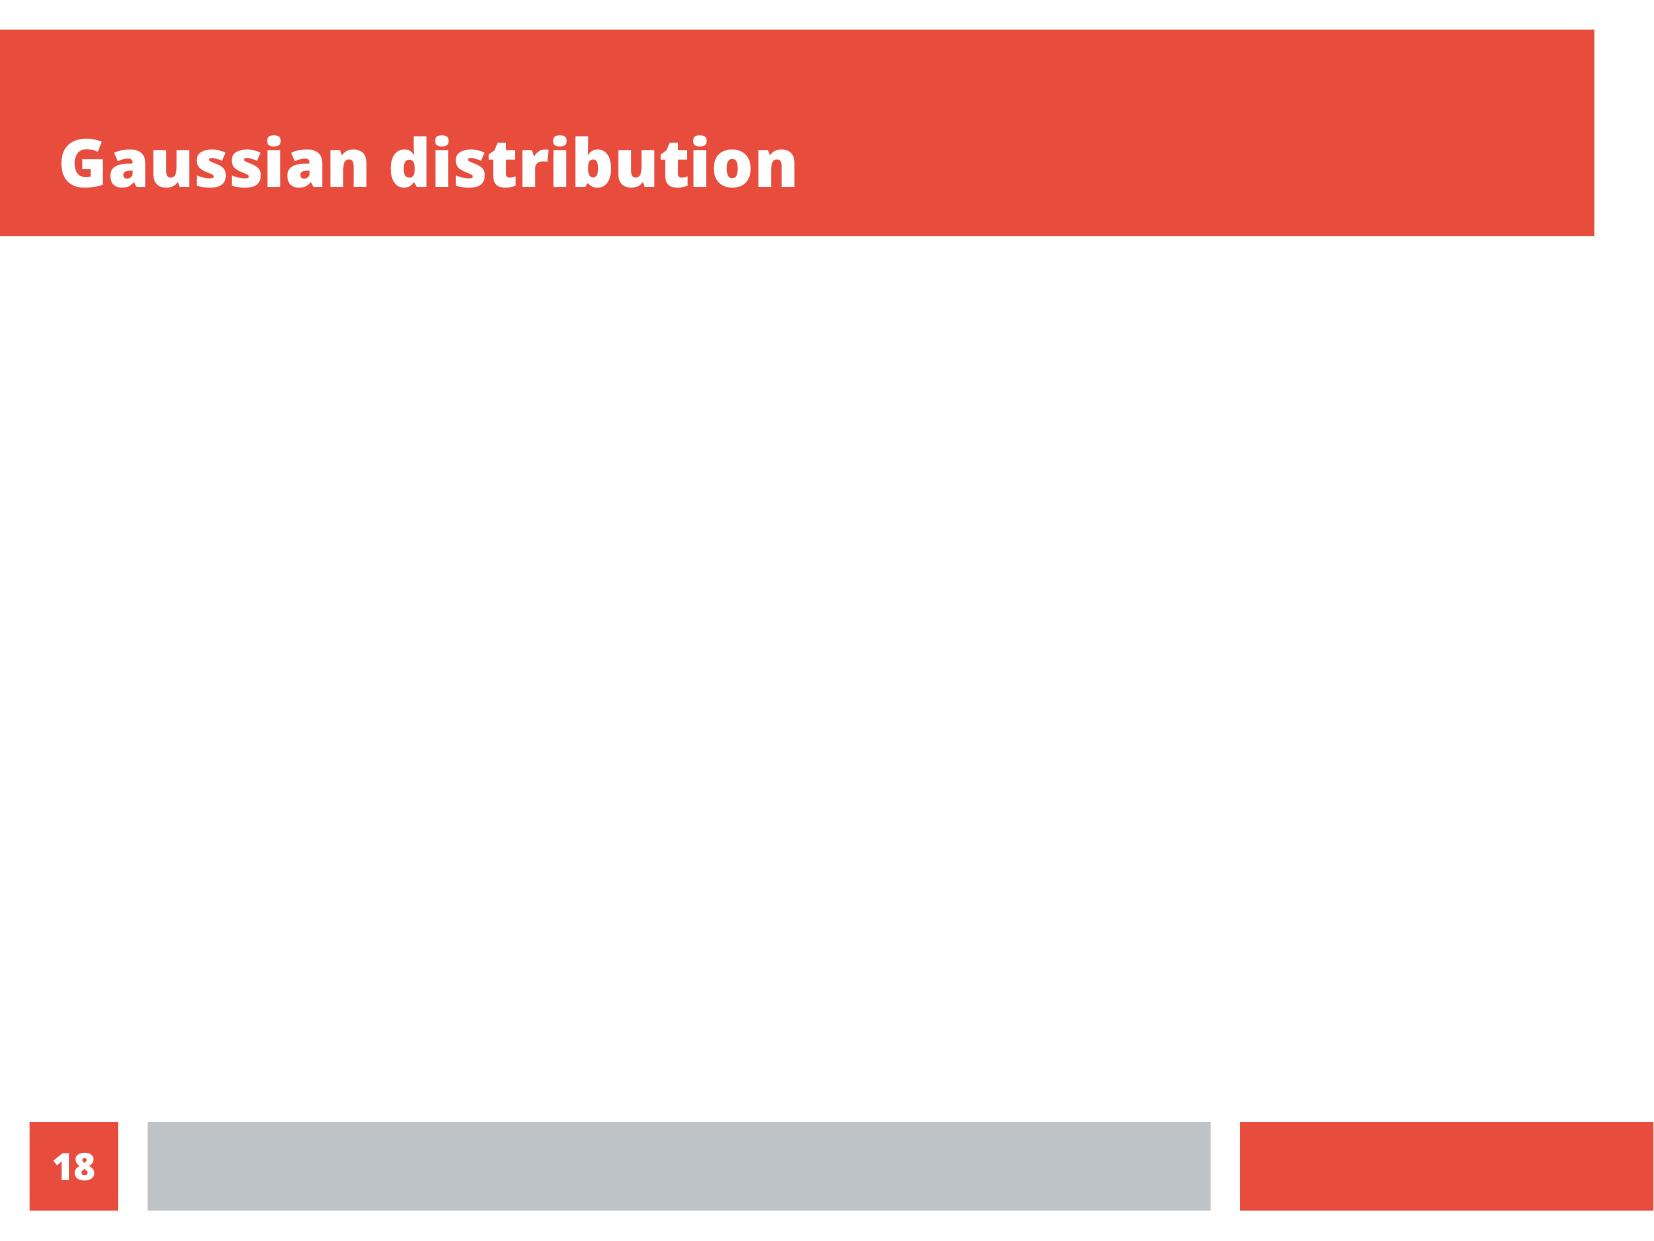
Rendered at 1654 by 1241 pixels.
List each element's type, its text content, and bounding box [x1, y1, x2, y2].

title Gaussian distribution [59, 59, 1595, 207]
